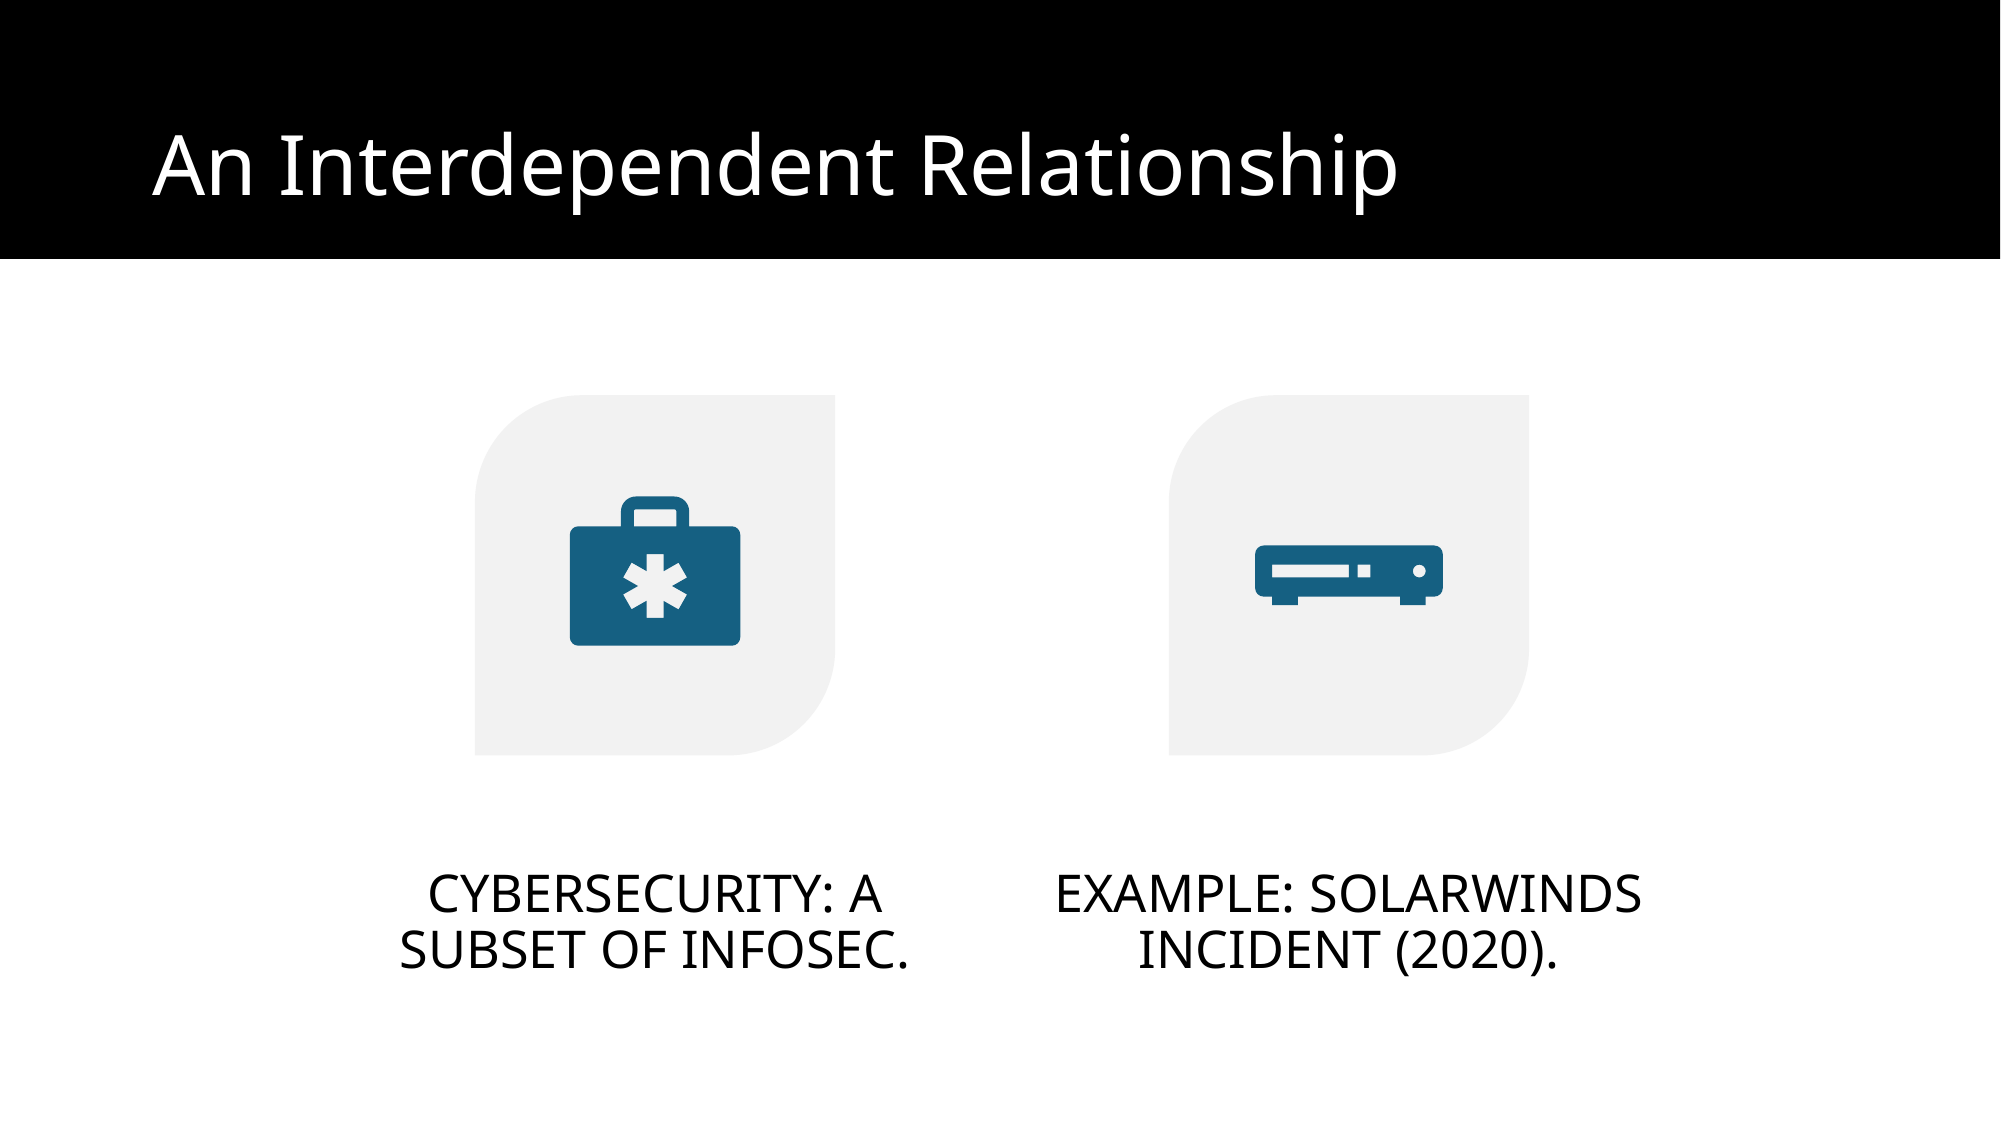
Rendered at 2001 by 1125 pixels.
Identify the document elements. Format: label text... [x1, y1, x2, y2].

title An Interdependent Relationship [225, 57, 1873, 202]
text_box Example: SolarWinds Incident (2020). [1053, 867, 1645, 986]
text_box Cybersecurity: A subset of InfoSec. [359, 867, 951, 986]
text_box [0, 0, 2000, 1125]
